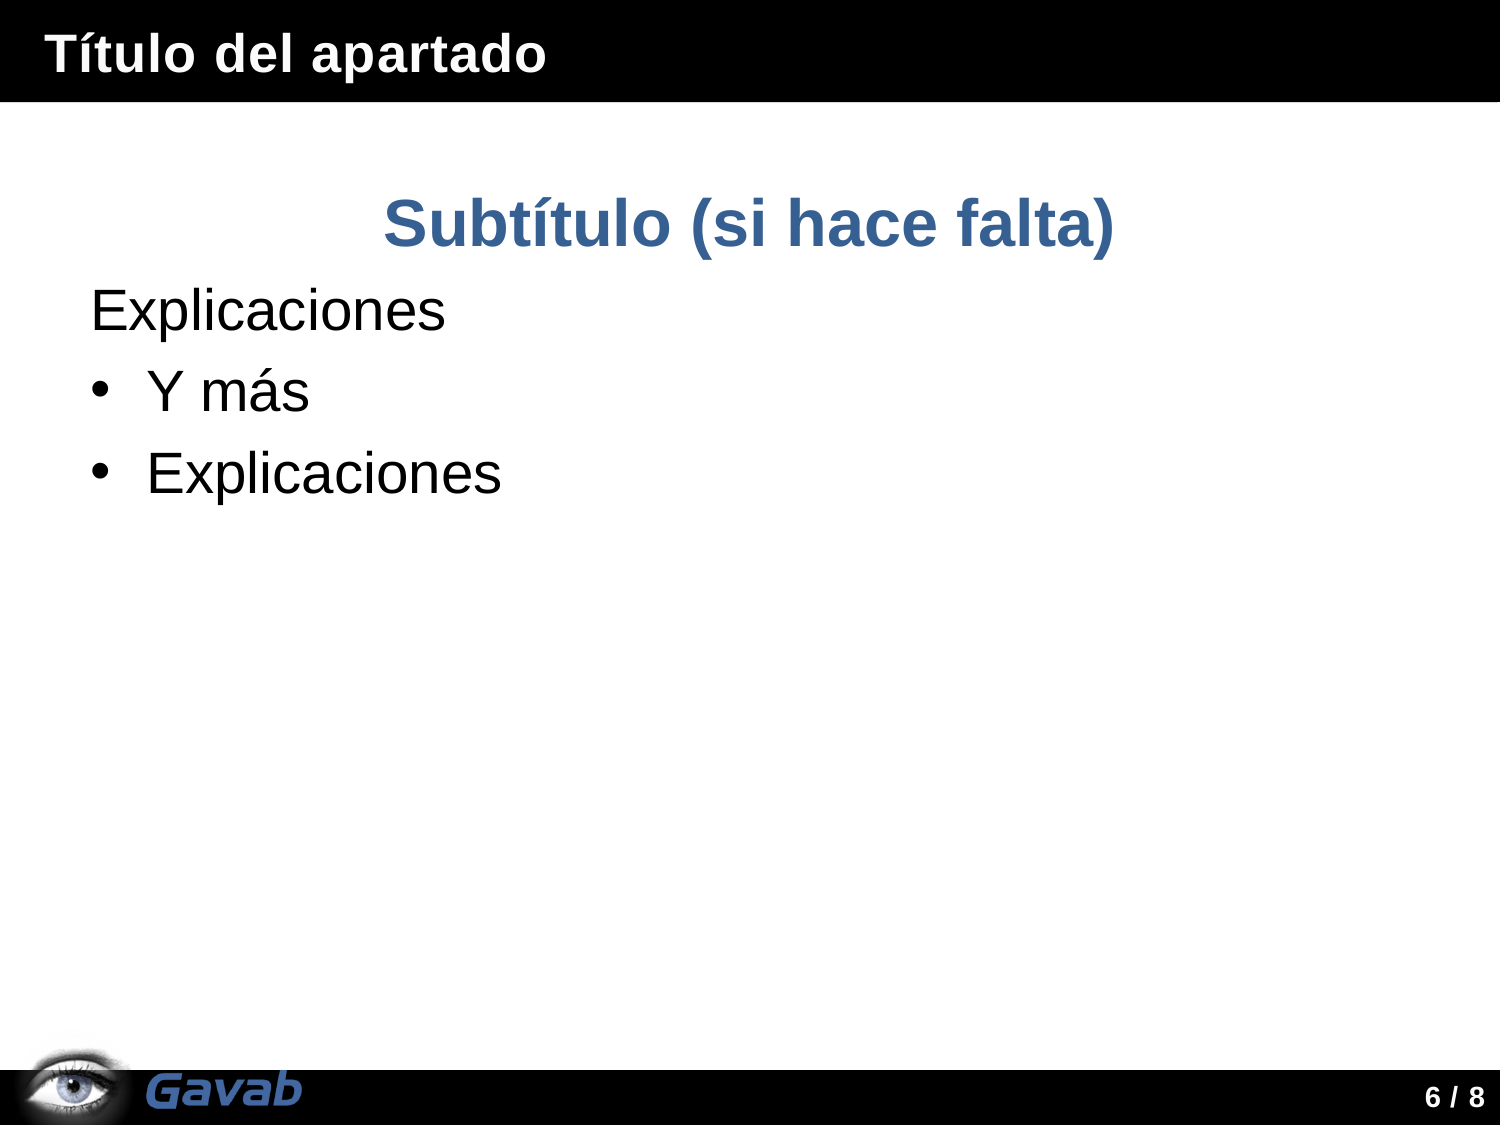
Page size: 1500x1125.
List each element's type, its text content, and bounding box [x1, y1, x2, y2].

picture [3, 1019, 302, 1125]
list Subtítulo (si hace falta) Explicaciones Y más Explicaciones [75, 172, 1426, 1005]
title Título del apartado [29, 9, 1471, 93]
